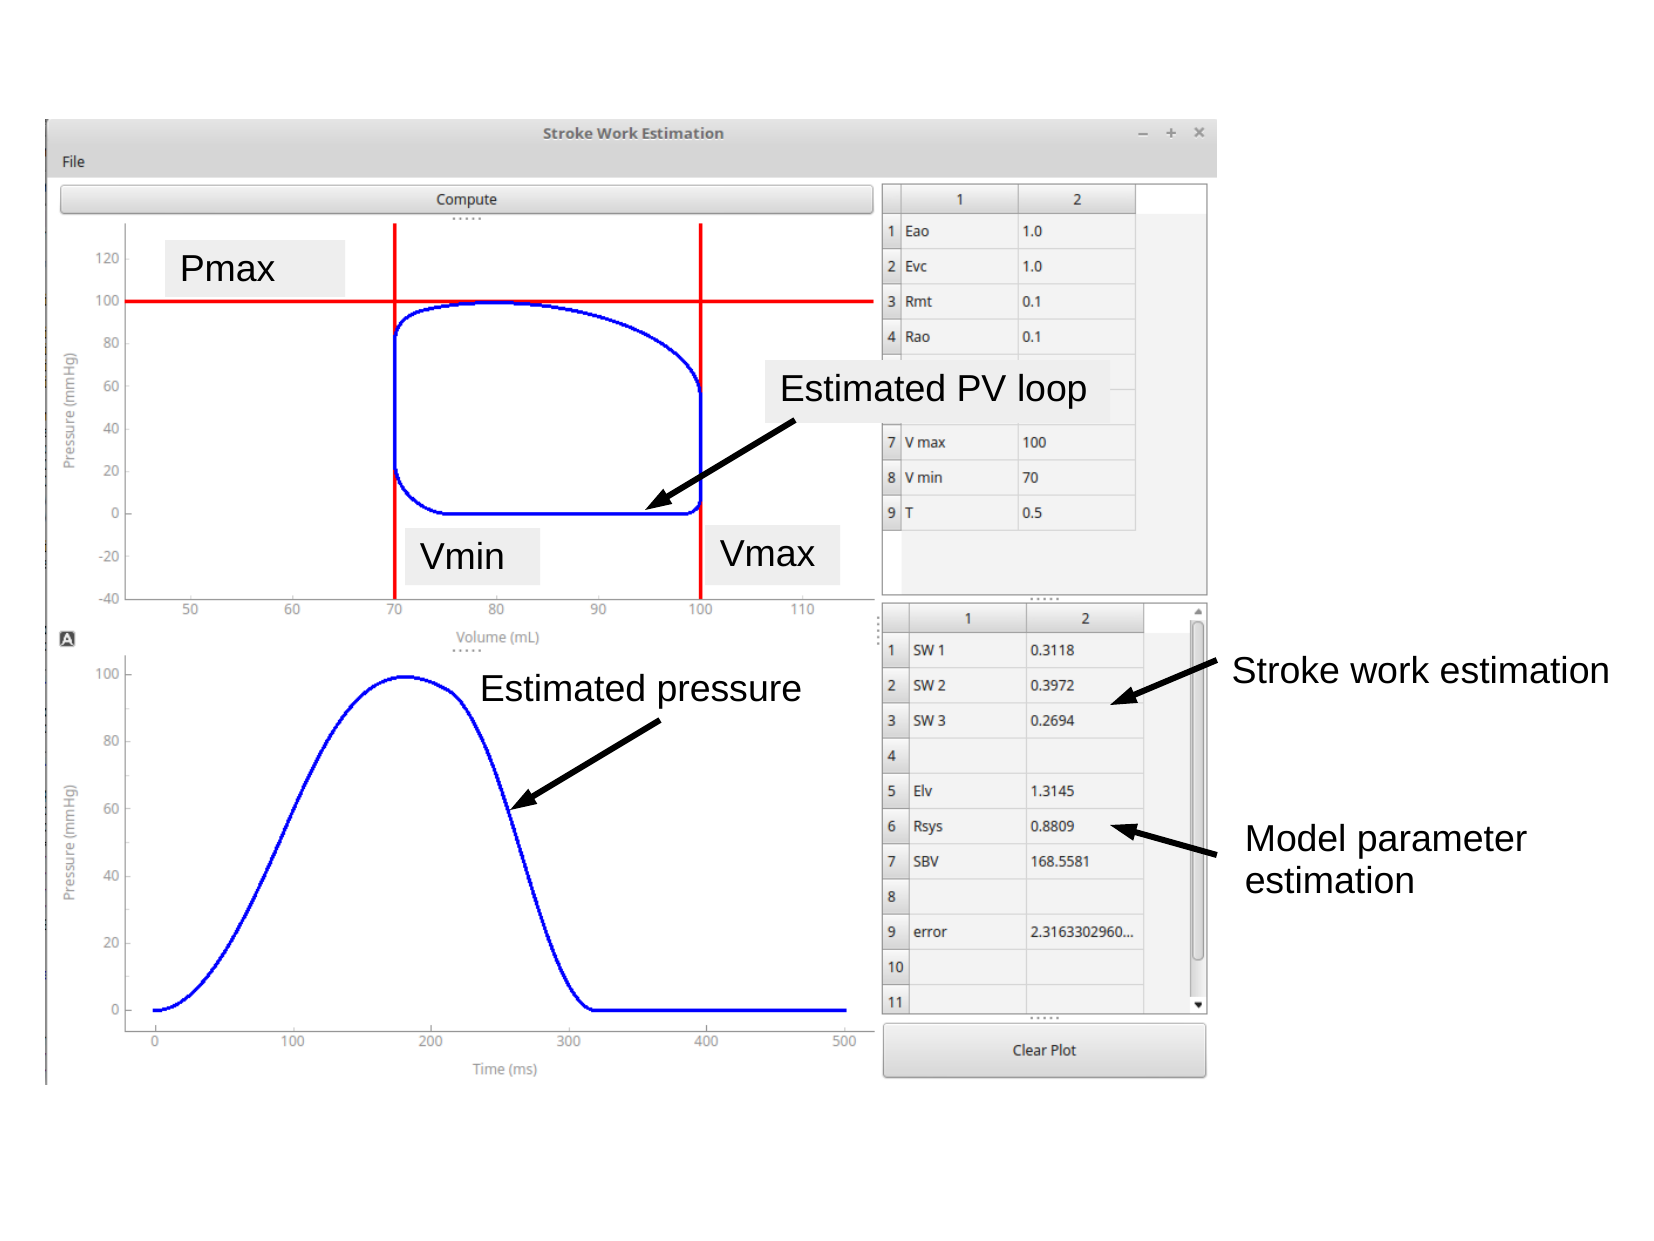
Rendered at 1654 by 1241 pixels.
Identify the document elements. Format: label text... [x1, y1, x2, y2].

text_box Stroke work estimation [1216, 642, 1637, 721]
text_box Pmax [165, 240, 346, 297]
text_box Vmax [705, 525, 841, 586]
text_box Model parameter estimation [1230, 810, 1651, 909]
text_box Estimated PV loop [765, 360, 1111, 423]
text_box Estimated pressure [465, 660, 886, 738]
text_box Vmin [405, 528, 541, 586]
picture [45, 119, 1217, 1085]
